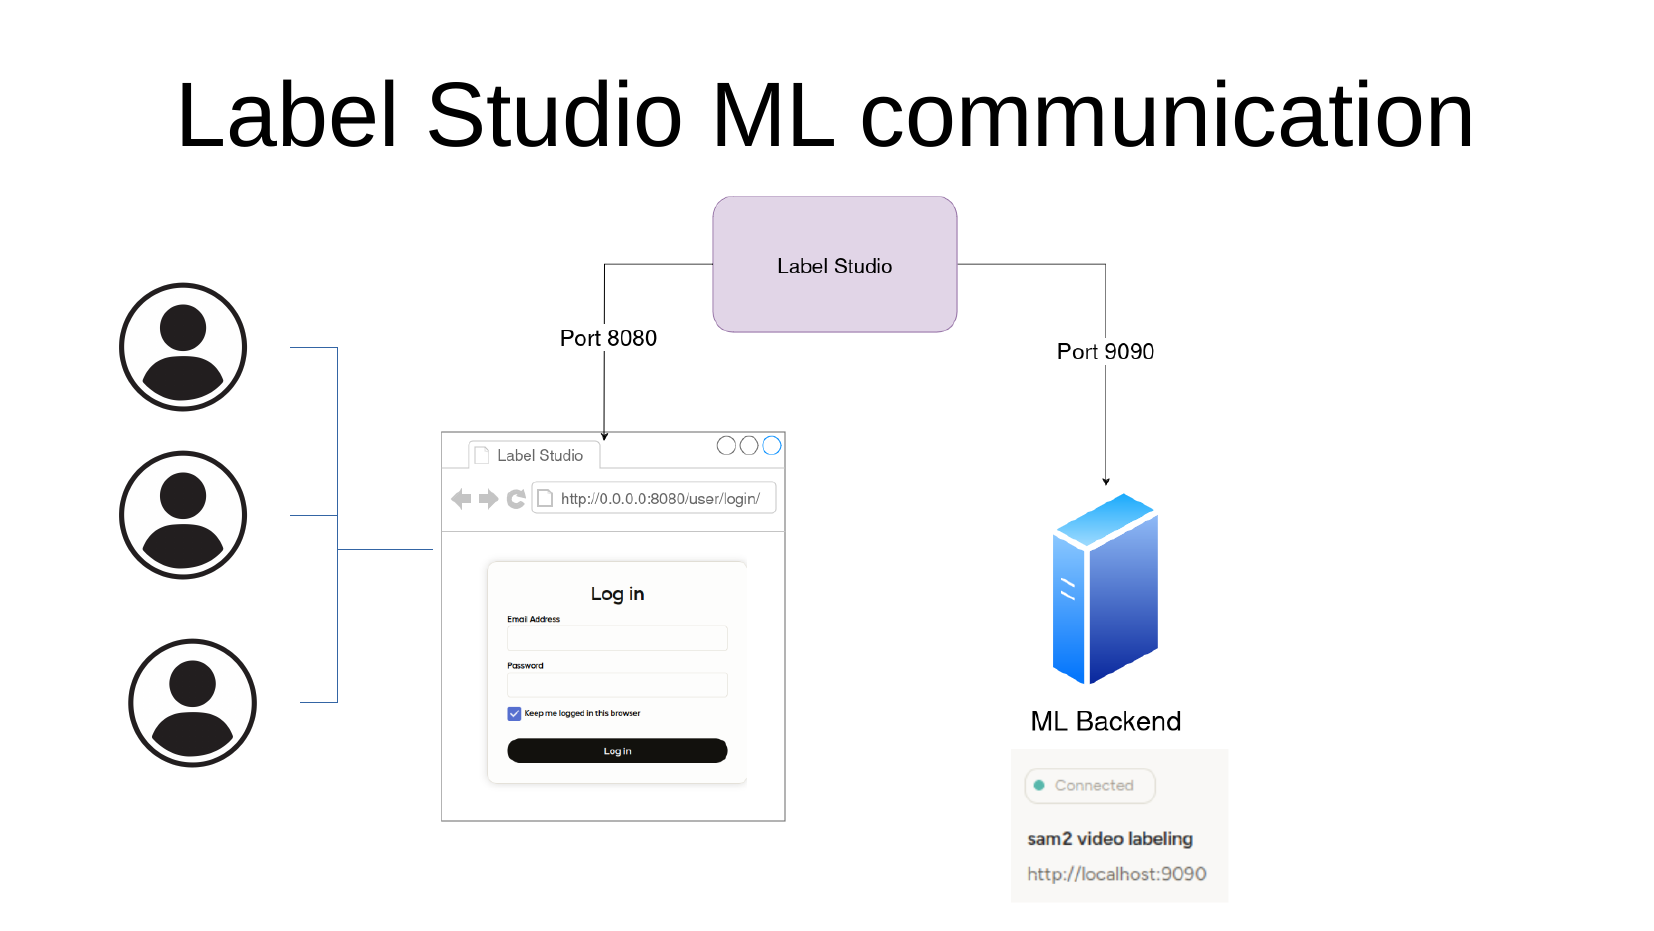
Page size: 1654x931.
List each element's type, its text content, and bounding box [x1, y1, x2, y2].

picture [75, 281, 291, 413]
picture [84, 637, 301, 769]
picture [432, 187, 1238, 912]
picture [75, 449, 291, 581]
title Label Studio ML communication [82, 37, 1571, 193]
